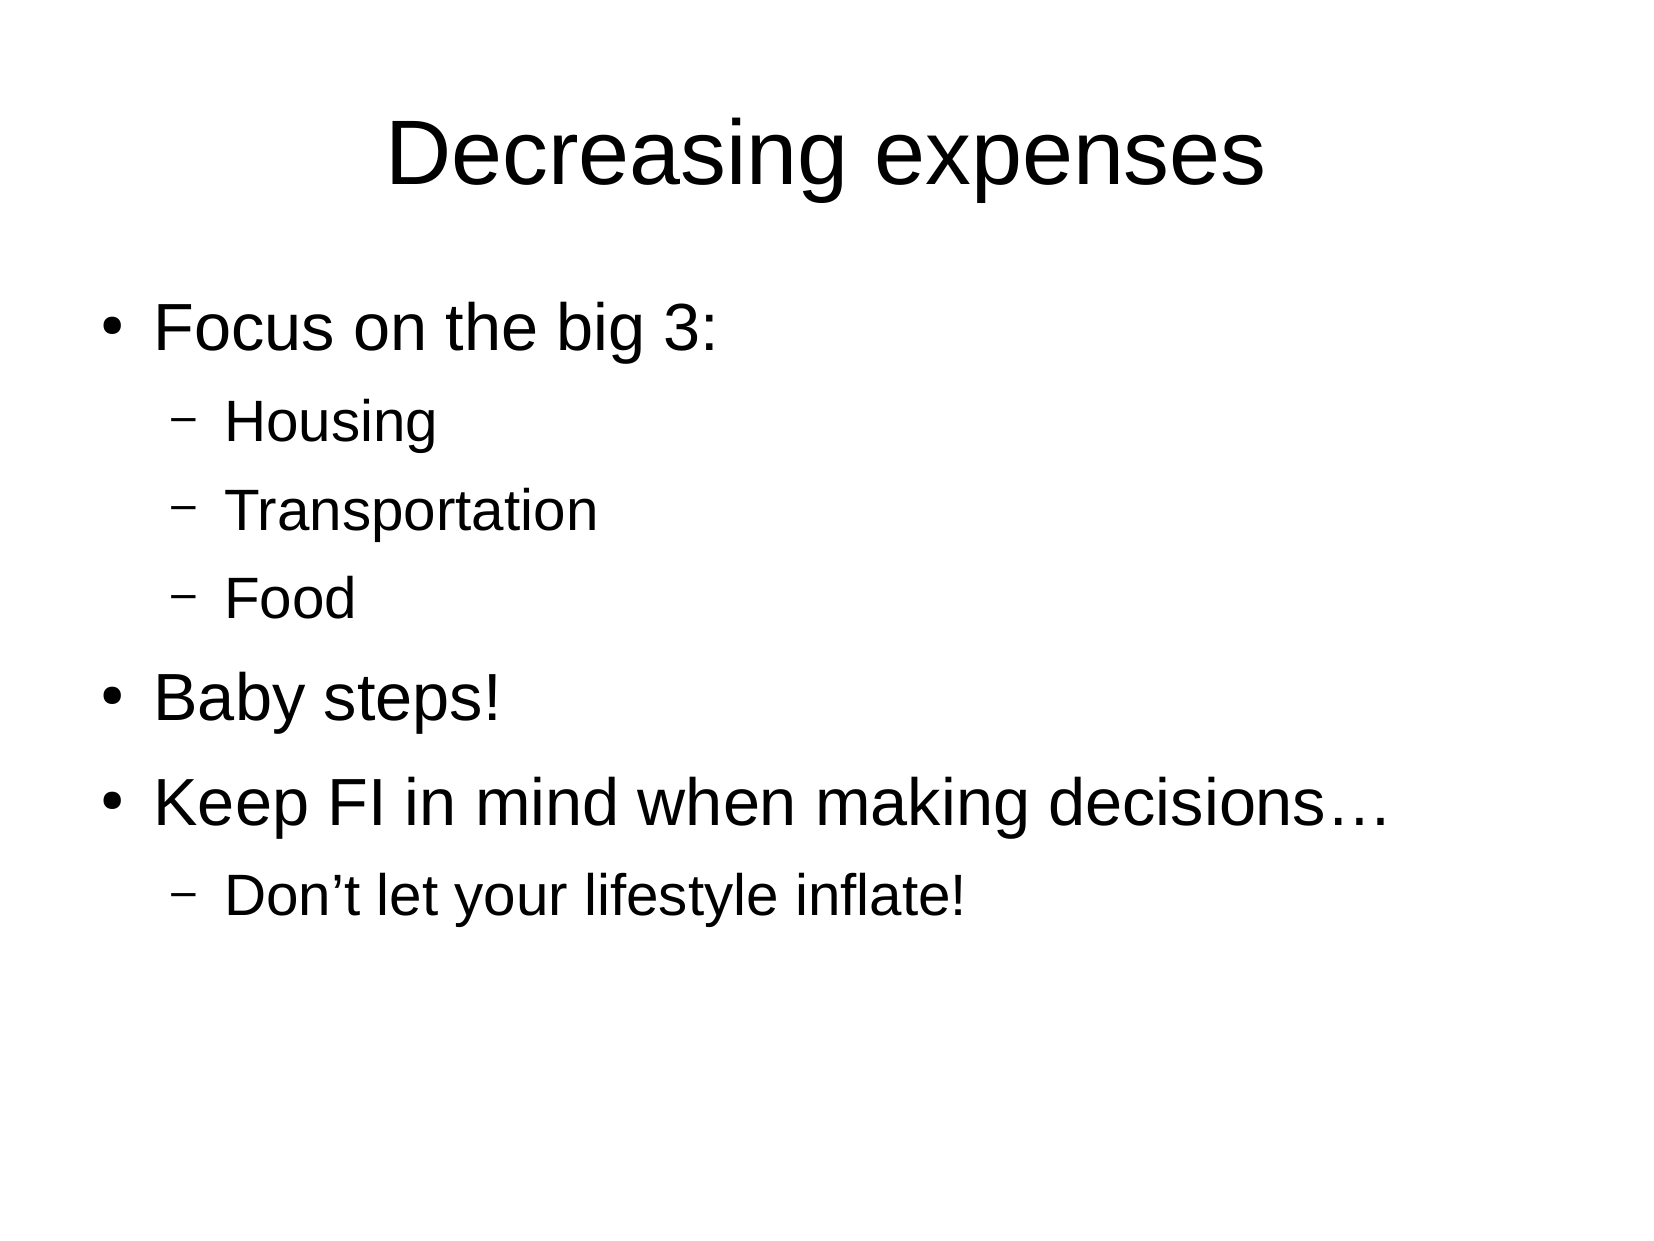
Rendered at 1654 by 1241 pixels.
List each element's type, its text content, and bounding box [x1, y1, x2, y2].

list Focus on the big 3: Housing Transportation Food Baby steps! Keep FI in mind when making decisions… Don’t let your lifestyle inflate! [82, 290, 1571, 1010]
title Decreasing expenses [82, 49, 1571, 257]
